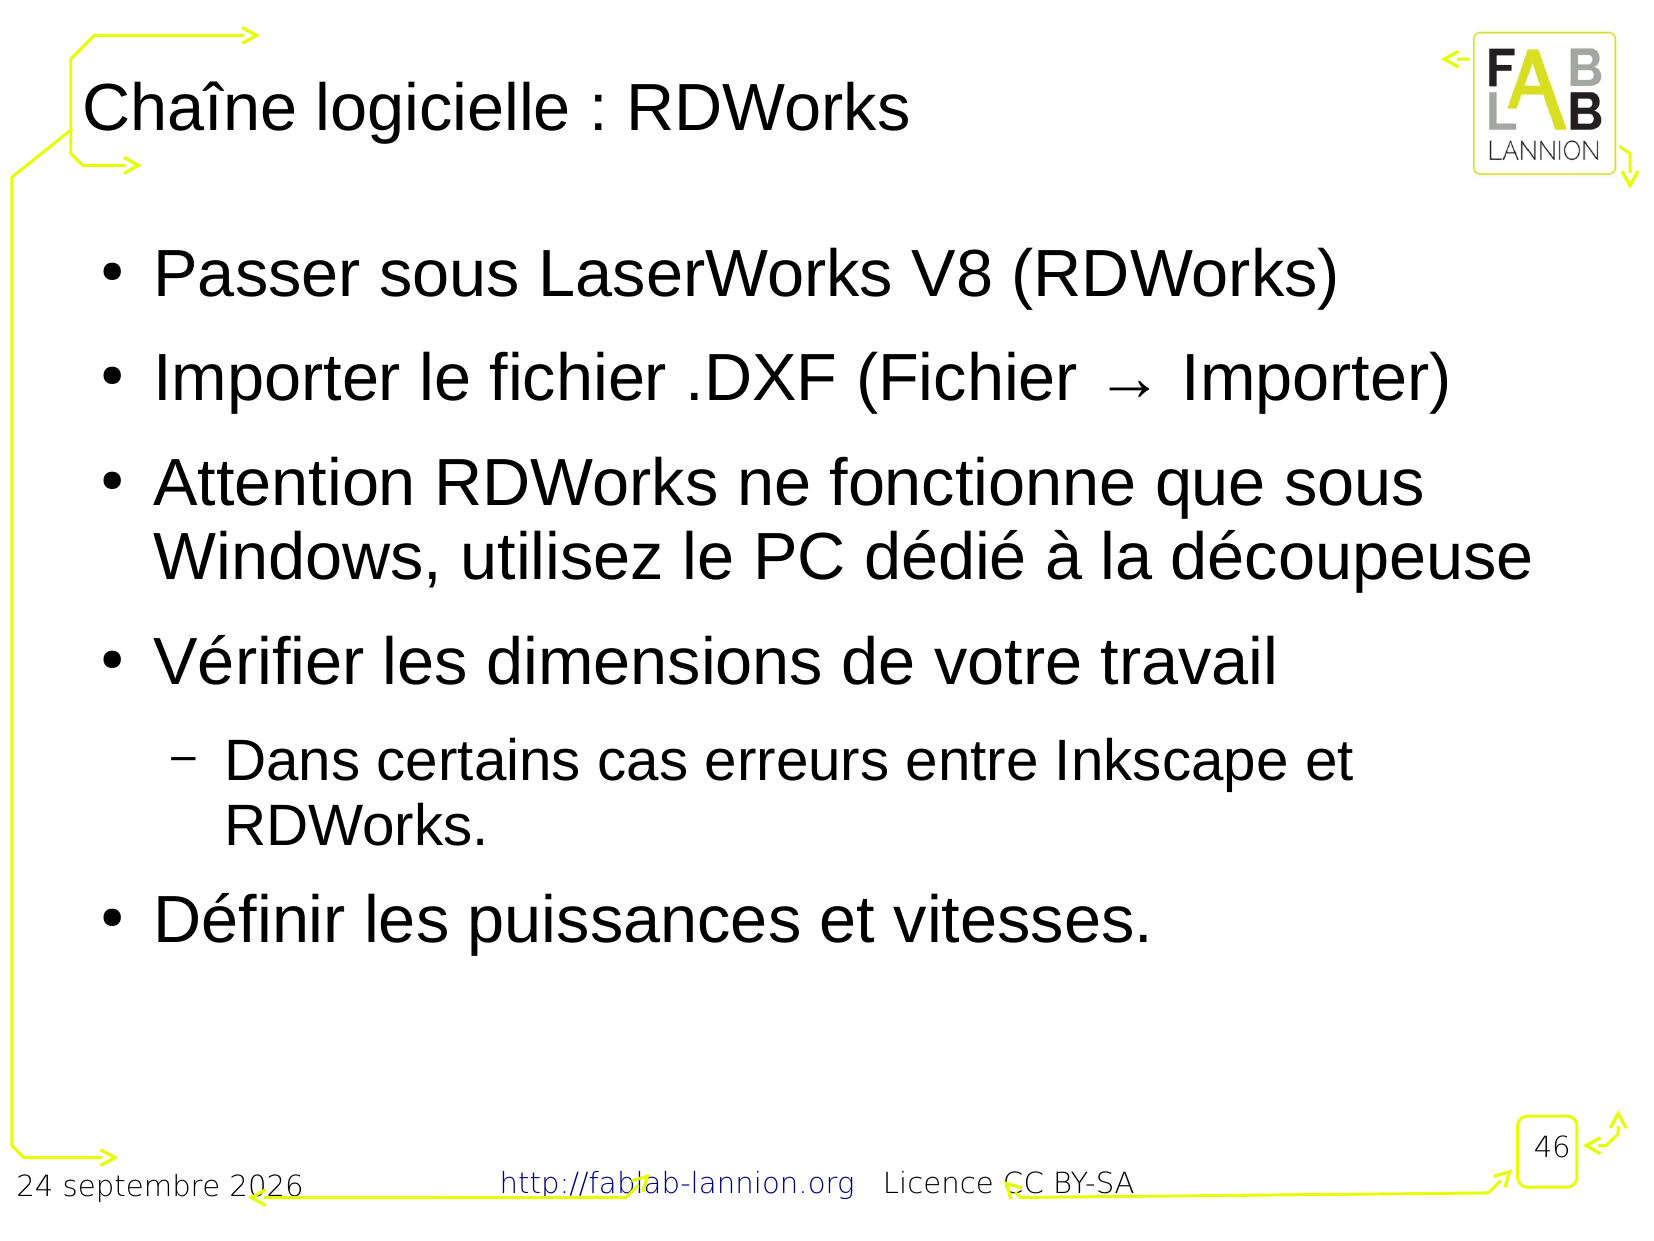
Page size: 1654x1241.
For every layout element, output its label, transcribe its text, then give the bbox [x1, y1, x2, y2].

picture [1470, 29, 1619, 178]
title Chaîne logicielle : RDWorks [82, 49, 1441, 166]
list Passer sous LaserWorks V8 (RDWorks) Importer le fichier .DXF (Fichier → Importer) Attention RDWorks ne fonctionne que sous Windows, utilisez le PC dédié à la découpeuse Vérifier les dimensions de votre travail Dans certains cas erreurs entre Inkscape et RDWorks. Définir les puissances et vitesses. [82, 236, 1571, 1010]
